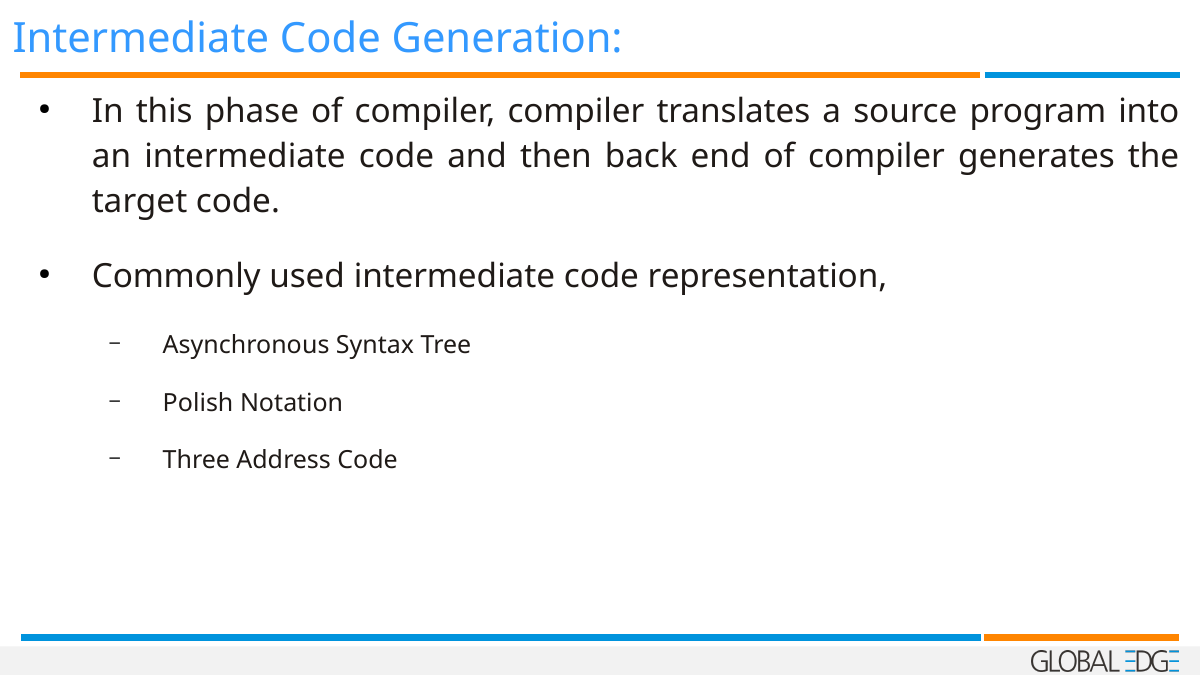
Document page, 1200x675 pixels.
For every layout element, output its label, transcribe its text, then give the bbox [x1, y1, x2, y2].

title Intermediate Code Generation: [12, 9, 1088, 63]
list In this phase of compiler, compiler translates a source program into an intermediate code and then back end of compiler generates the target code. Commonly used intermediate code representation, Asynchronous Syntax Tree Polish Notation Three Address Code [21, 86, 1182, 627]
picture [1031, 650, 1179, 672]
